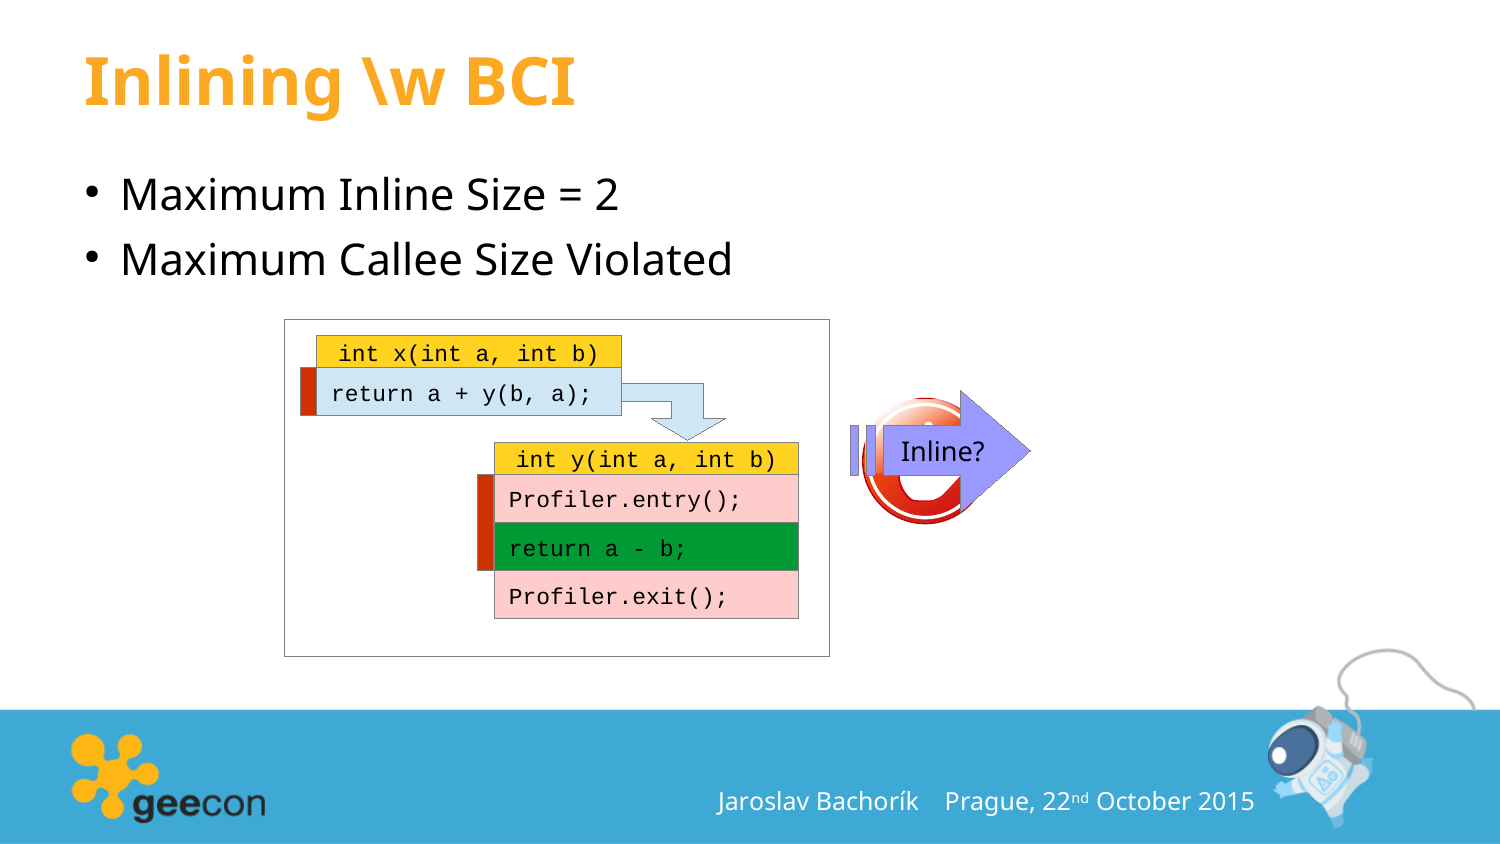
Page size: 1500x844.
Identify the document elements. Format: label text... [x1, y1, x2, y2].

list Maximum Inline Size = 2 Maximum Callee Size Violated [285, 320, 829, 623]
text_box Jaroslav Bachorík Prague, 22nd October 2015 [442, 778, 1270, 824]
text_box Inline? [850, 425, 859, 476]
text_box [621, 383, 726, 441]
title Inlining \w BCI [75, 33, 1426, 162]
text_box [477, 474, 494, 571]
text_box int y(int a, int b) [494, 442, 799, 474]
text_box Profiler.exit(); [494, 570, 799, 619]
text_box return a + y(b, a); [317, 367, 622, 416]
list Maximum Inline Size = 2 Maximum Callee Size Violated [75, 162, 1426, 623]
text_box return a - b; [494, 522, 799, 570]
text_box Inline? [883, 390, 1031, 513]
text_box int x(int a, int b) [316, 335, 622, 367]
text_box Profiler.entry(); [494, 474, 799, 522]
text_box Inline? [866, 425, 876, 476]
text_box [300, 367, 317, 416]
picture [0, 0, 1500, 844]
